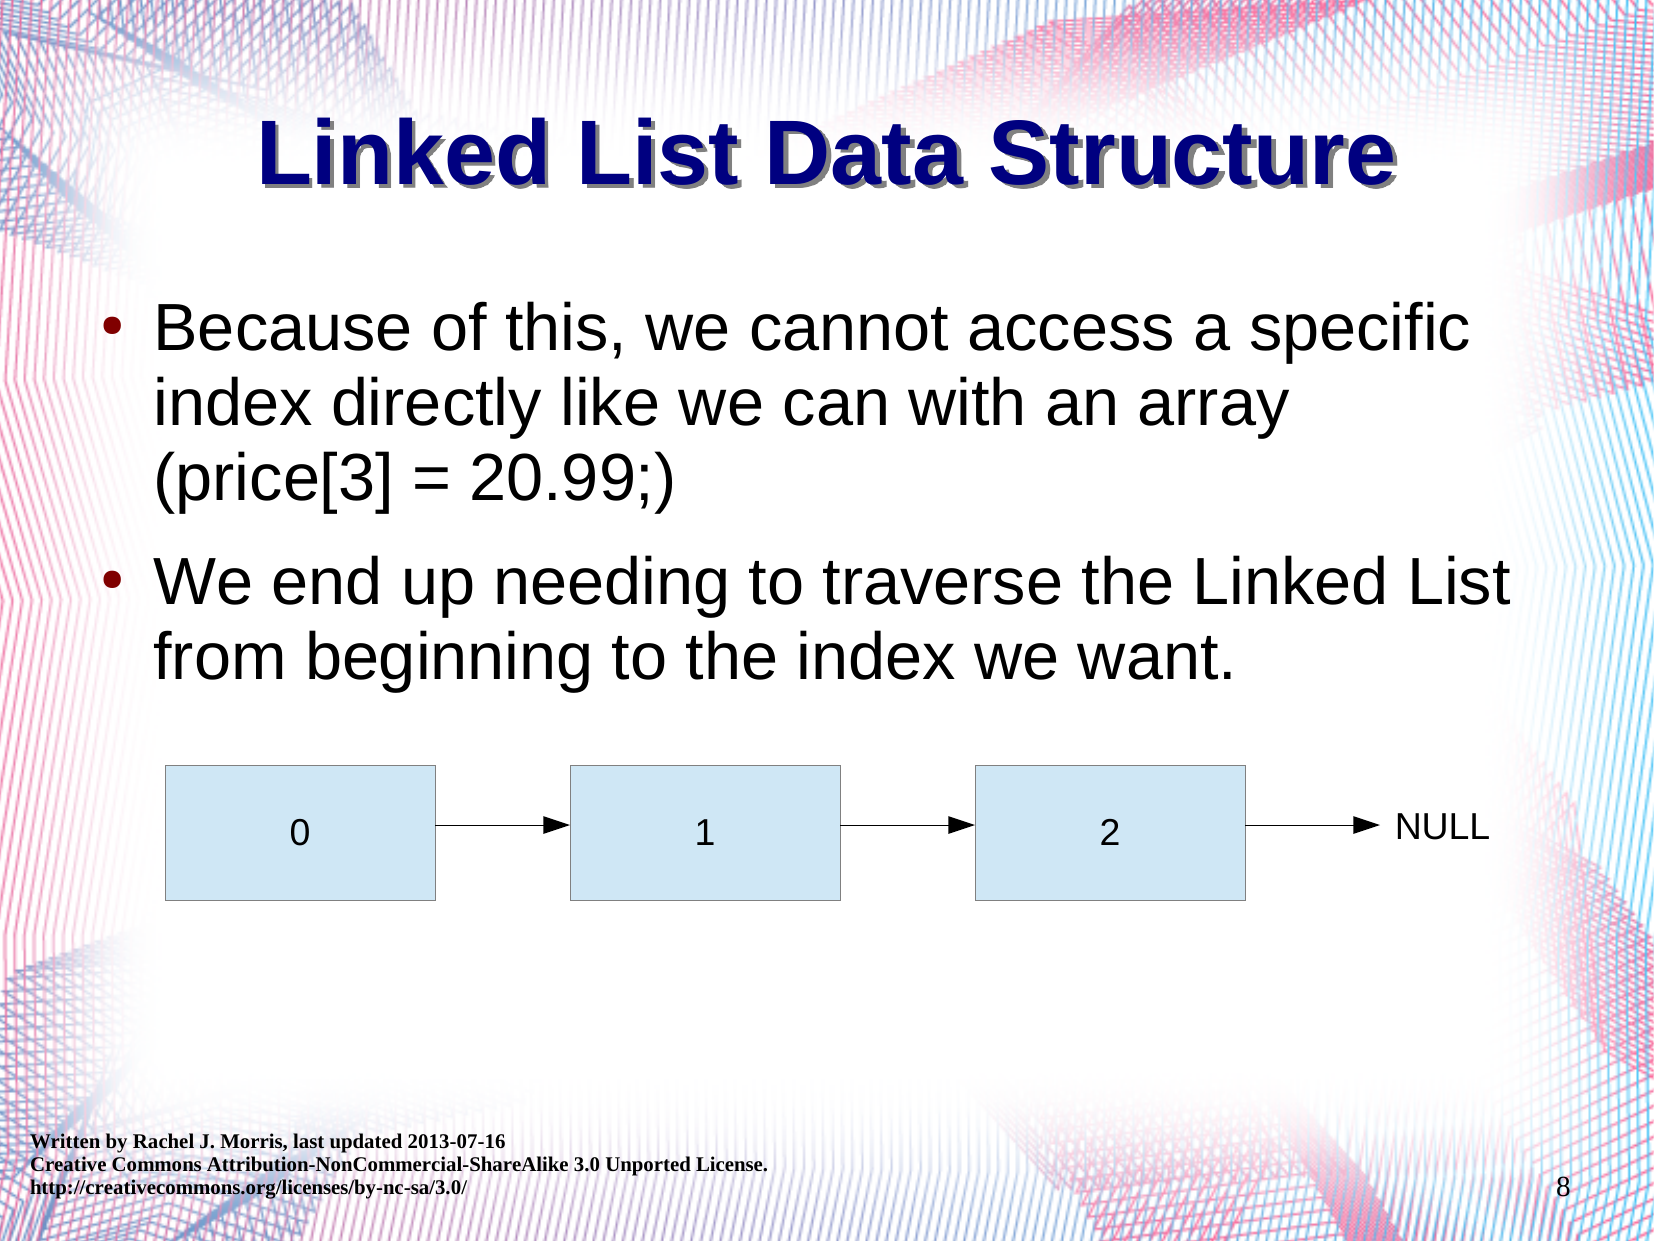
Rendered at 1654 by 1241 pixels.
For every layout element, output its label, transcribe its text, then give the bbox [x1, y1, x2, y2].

title Linked List Data Structure [82, 49, 1571, 257]
text_box NULL [1380, 798, 1576, 856]
text_box 2 [975, 765, 1246, 901]
text_box 0 [165, 765, 436, 901]
picture [0, 0, 1654, 1241]
list Because of this, we cannot access a specific index directly like we can with an array (price[3] = 20.99;) We end up needing to traverse the Linked List from beginning to the index we want. [82, 290, 1571, 694]
text_box 1 [570, 765, 841, 901]
